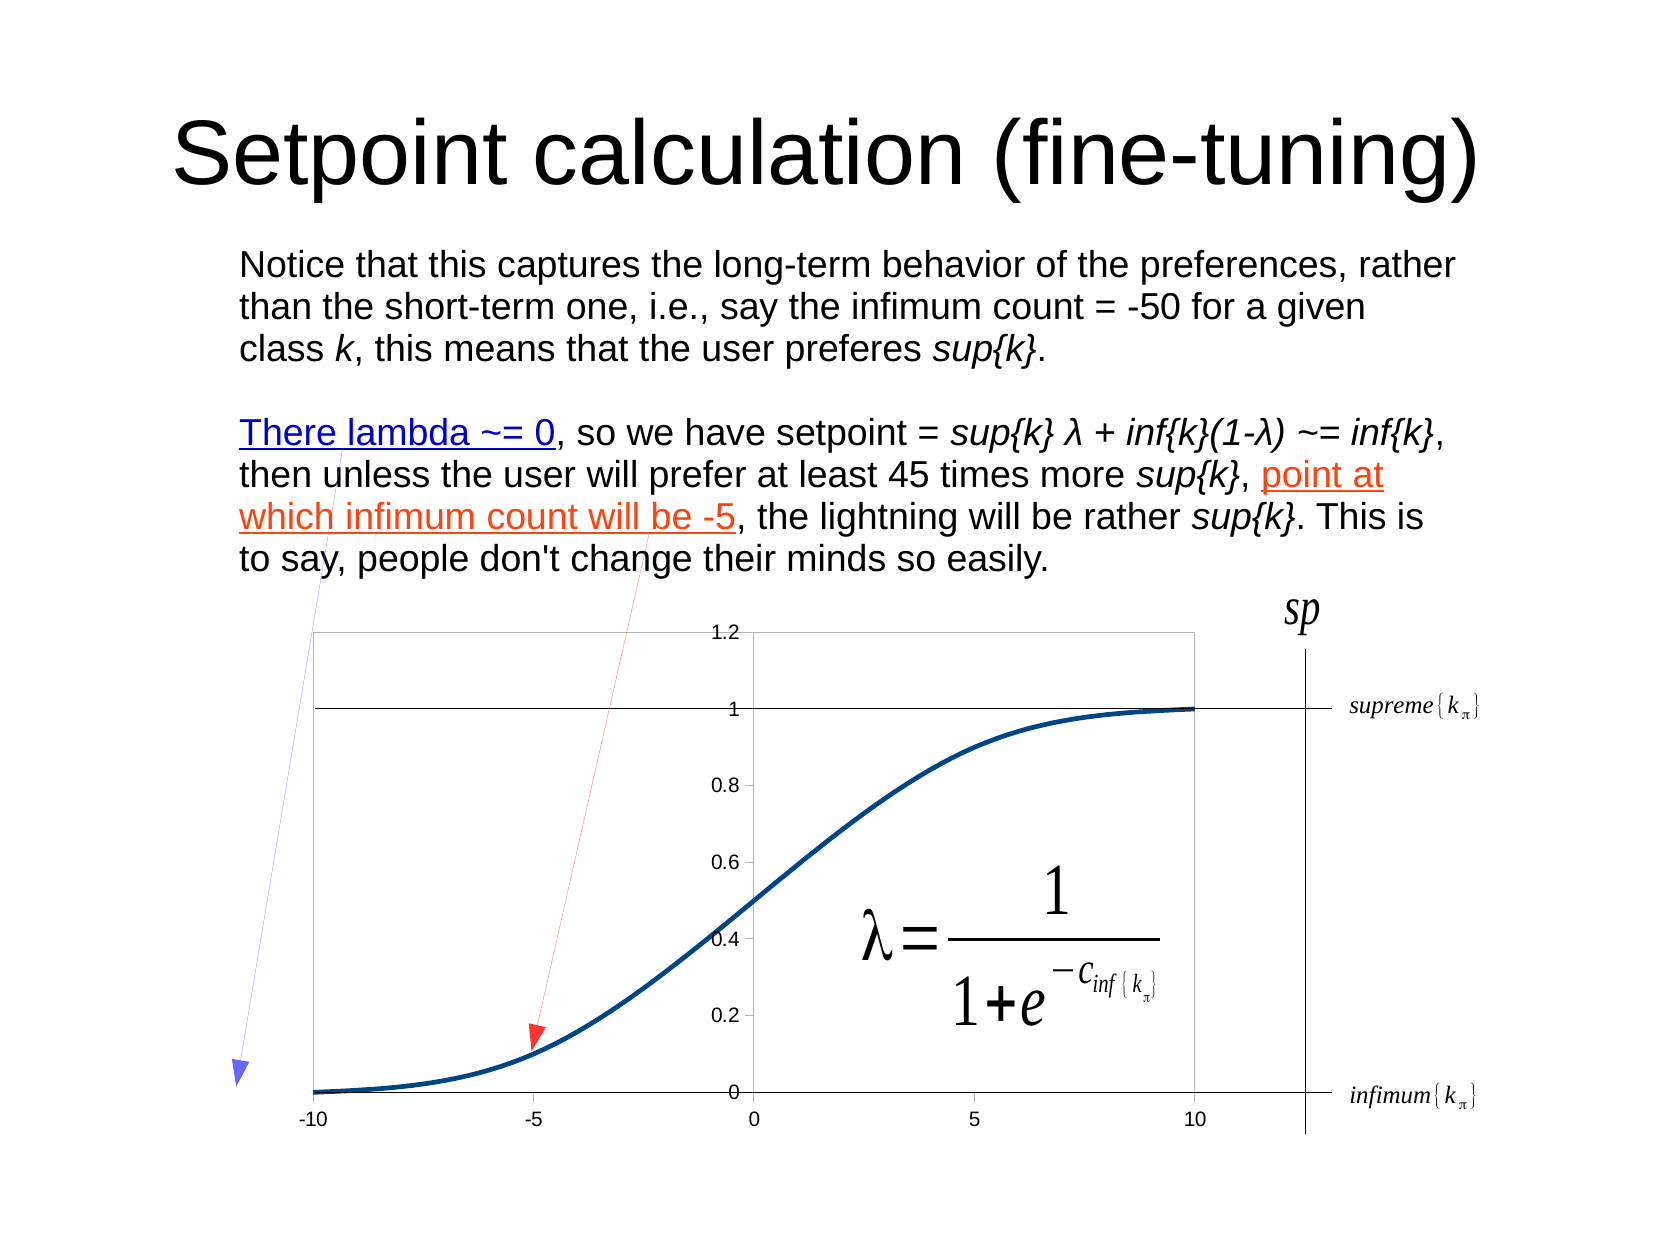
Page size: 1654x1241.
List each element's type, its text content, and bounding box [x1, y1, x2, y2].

chart [610, 614, 1225, 708]
chart [1274, 578, 1333, 638]
chart [1343, 691, 1489, 721]
text_box Notice that this captures the long-term behavior of the preferences, rather than the short-term one, i.e., say the infimum count = -50 for a given class k, this means that the user preferes sup{k}. There lambda ~= 0, so we have setpoint = sup{k} λ + inf{k}(1-λ) ~= inf{k}, then unless the user will prefer at least 45 times more sup{k}, point at which infimum count will be -5, the lightning will be rather sup{k}. This is to say, people don't change their minds so easily. [224, 257, 1477, 629]
title Setpoint calculation (fine-tuning) [82, 49, 1571, 257]
chart [280, 614, 314, 817]
chart [280, 614, 1225, 1146]
chart [1343, 1081, 1486, 1111]
